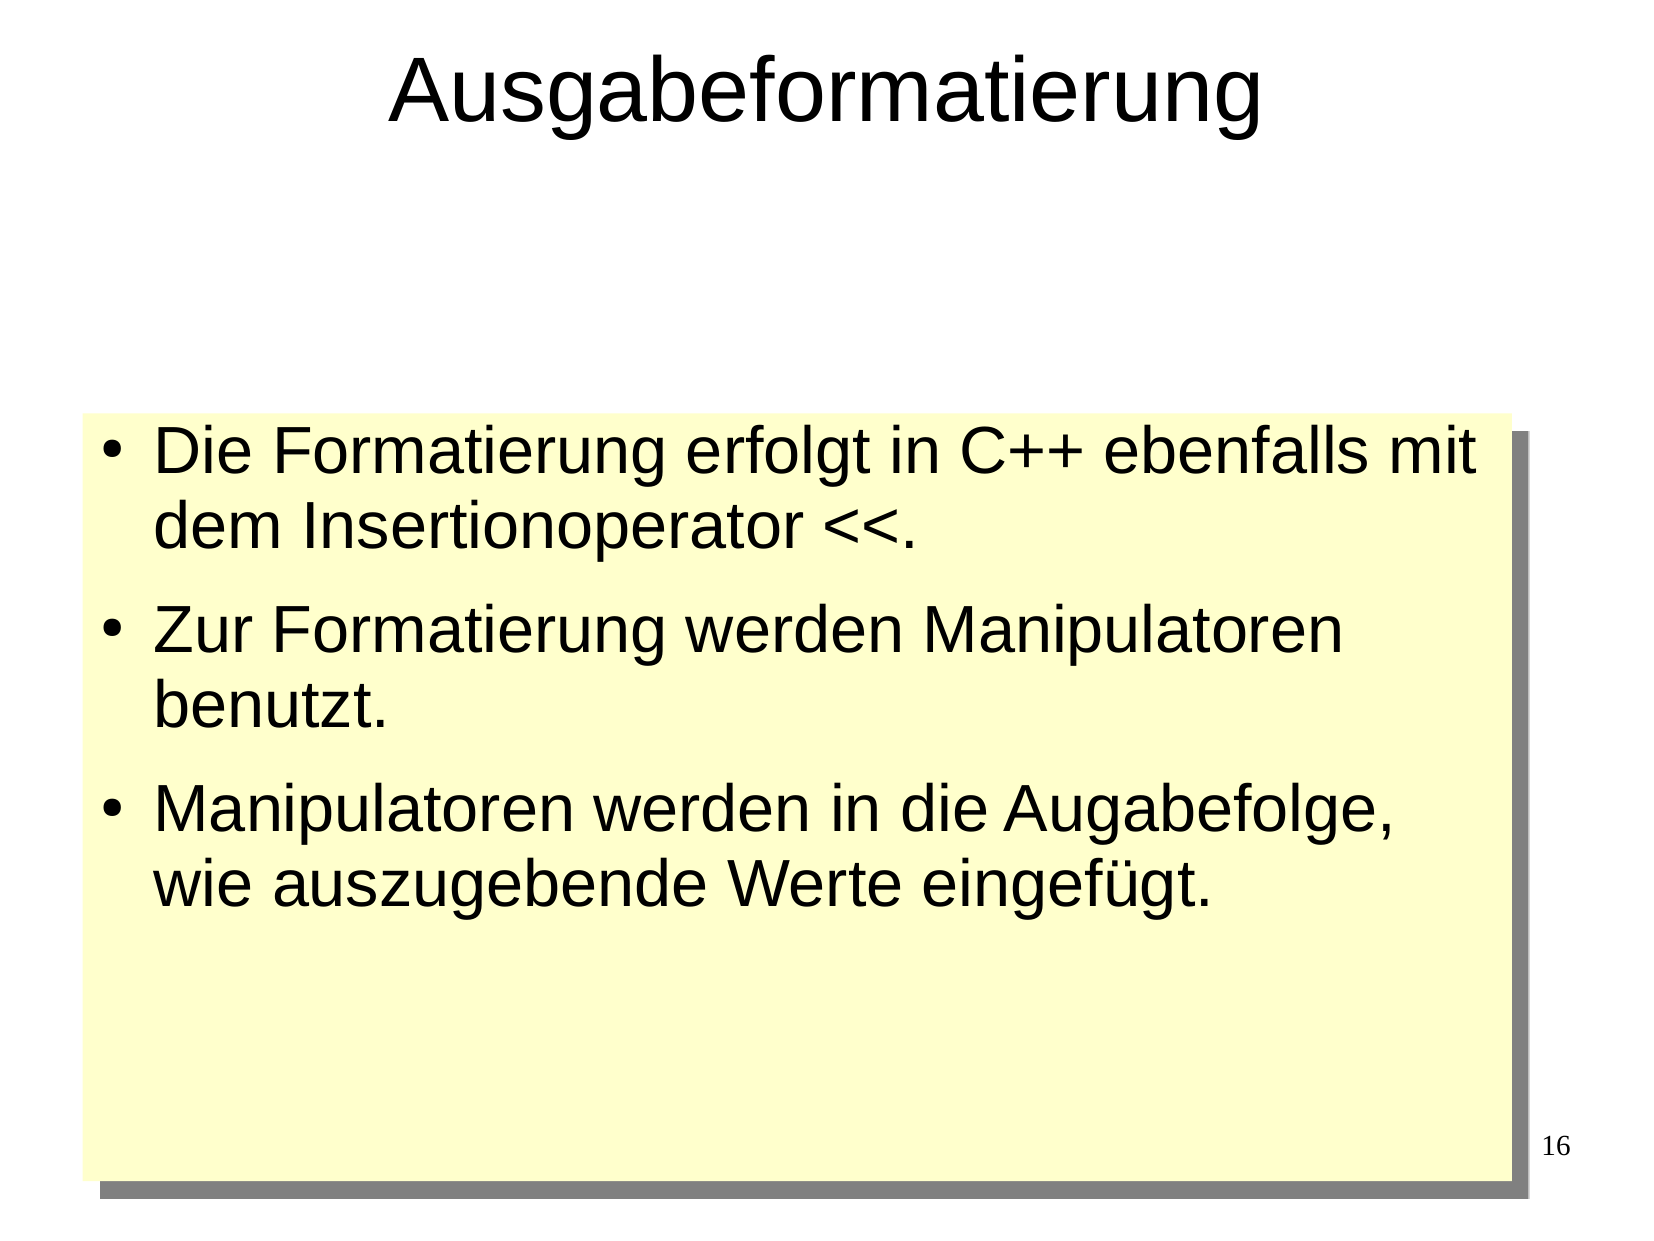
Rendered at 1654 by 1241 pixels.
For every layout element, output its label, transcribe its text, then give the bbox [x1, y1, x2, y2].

title Ausgabeformatierung [82, 25, 1571, 154]
list Die Formatierung erfolgt in C++ ebenfalls mit dem Insertionoperator <<. Zur Formatierung werden Manipulatoren benutzt. Manipulatoren werden in die Augabefolge, wie auszugebende Werte eingefügt. [82, 413, 1512, 1182]
